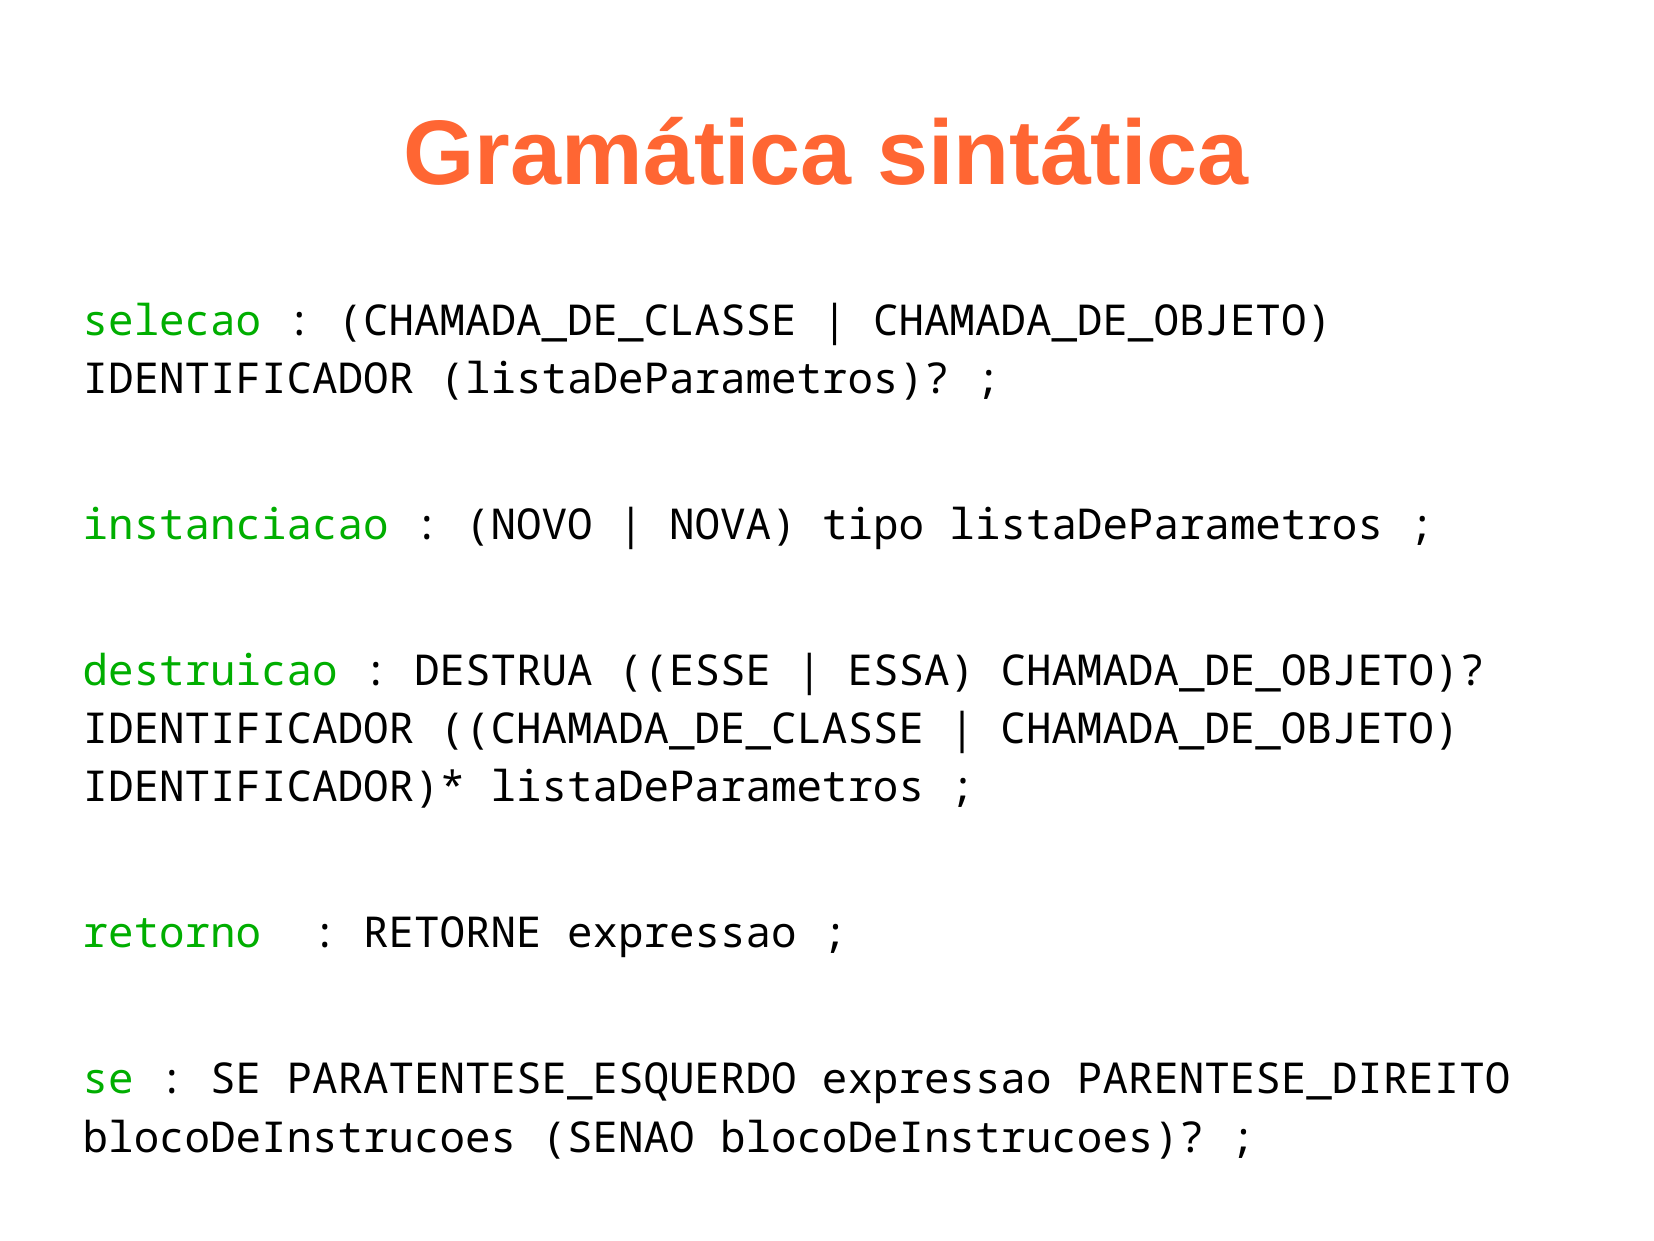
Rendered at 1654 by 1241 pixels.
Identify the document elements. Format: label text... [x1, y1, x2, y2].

list selecao : (CHAMADA_DE_CLASSE | CHAMADA_DE_OBJETO) IDENTIFICADOR (listaDeParametros)? ; instanciacao : (NOVO | NOVA) tipo listaDeParametros ; destruicao : DESTRUA ((ESSE | ESSA) CHAMADA_DE_OBJETO)? IDENTIFICADOR ((CHAMADA_DE_CLASSE | CHAMADA_DE_OBJETO) IDENTIFICADOR)* listaDeParametros ; retorno : RETORNE expressao ; se : SE PARATENTESE_ESQUERDO expressao PARENTESE_DIREITO blocoDeInstrucoes (SENAO blocoDeInstrucoes)? ; [82, 290, 1538, 1193]
title Gramática sintática [82, 49, 1571, 257]
